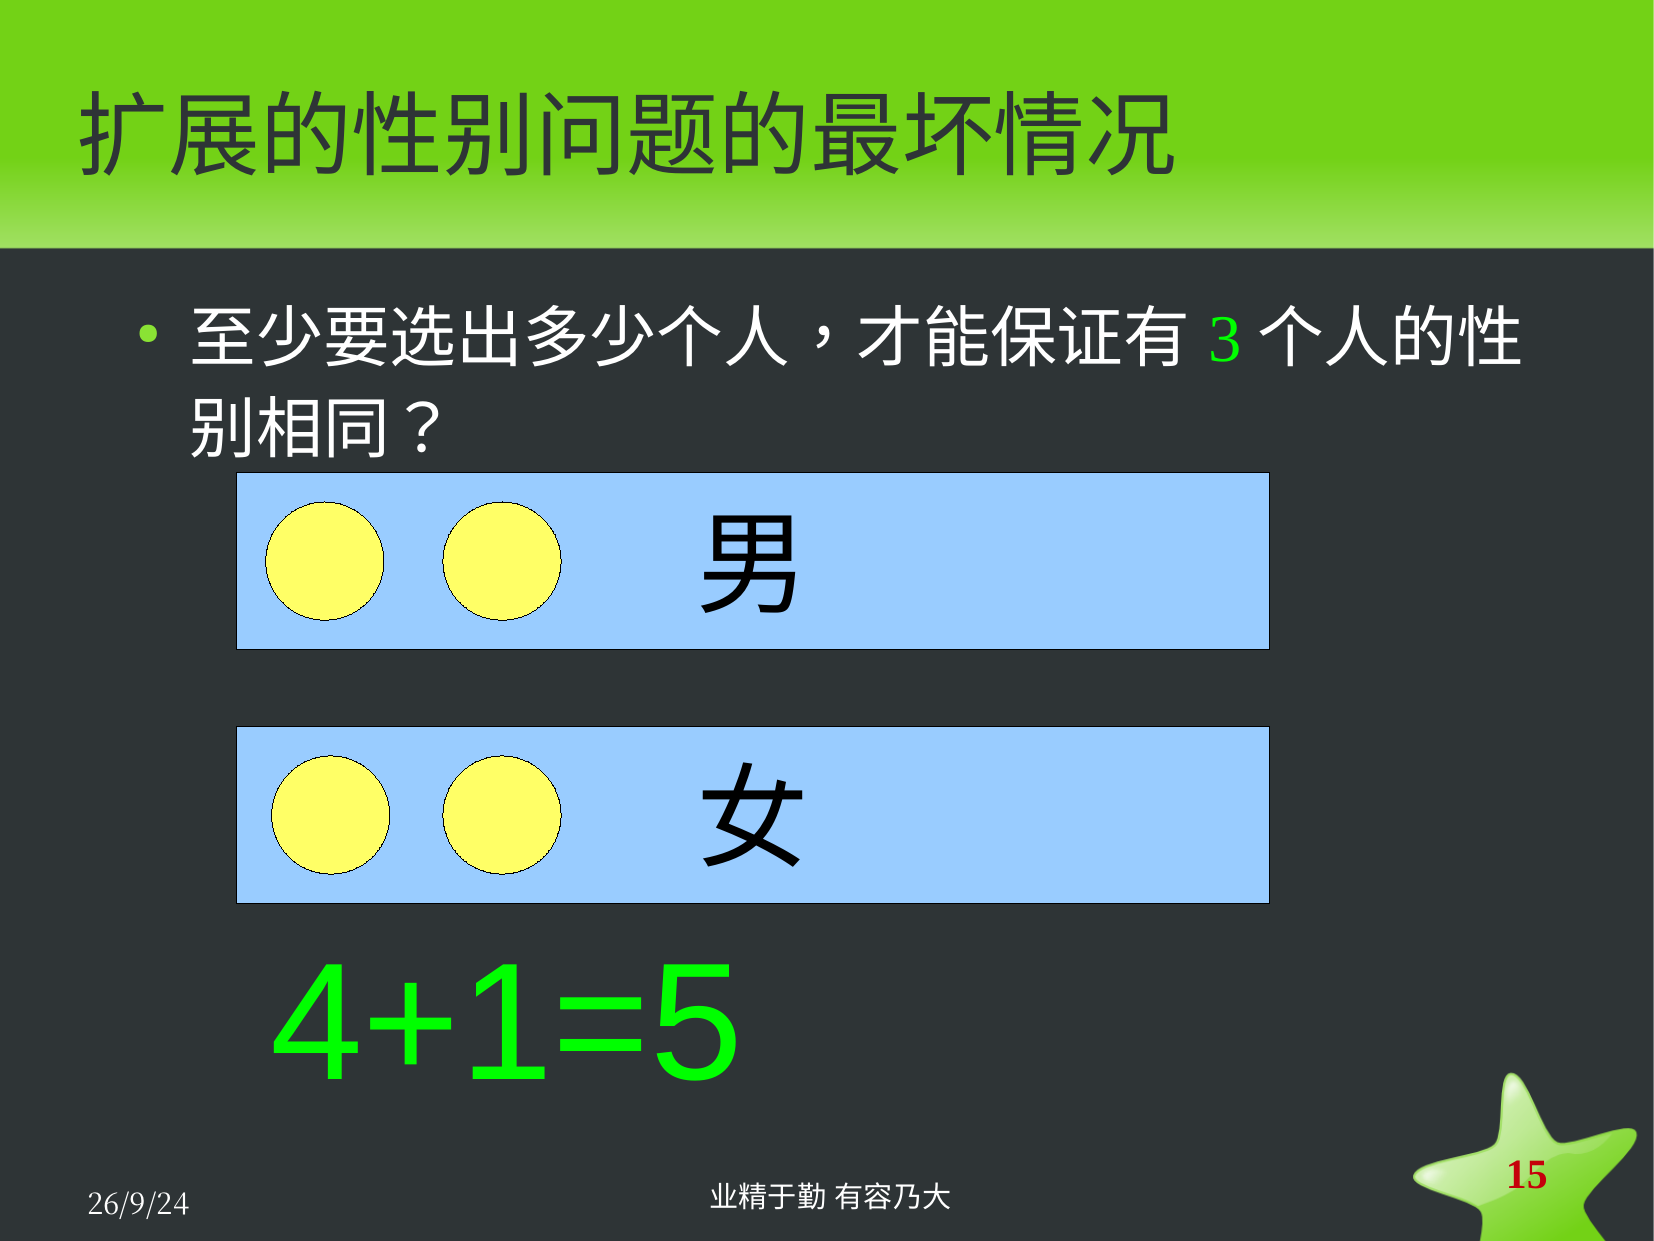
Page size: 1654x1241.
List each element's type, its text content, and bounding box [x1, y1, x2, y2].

text_box 女 [236, 726, 1270, 904]
list 至少要选出多少个人，才能保证有3个人的性别相同？ [82, 290, 1571, 1109]
title 扩展的性别问题的最坏情况 [76, 29, 1565, 237]
text_box [271, 755, 390, 875]
picture [0, 0, 1654, 1241]
text_box 4+1=5 [255, 920, 759, 1123]
text_box 男 [236, 472, 1270, 650]
text_box [442, 501, 562, 621]
text_box [442, 755, 562, 875]
text_box [265, 501, 384, 621]
